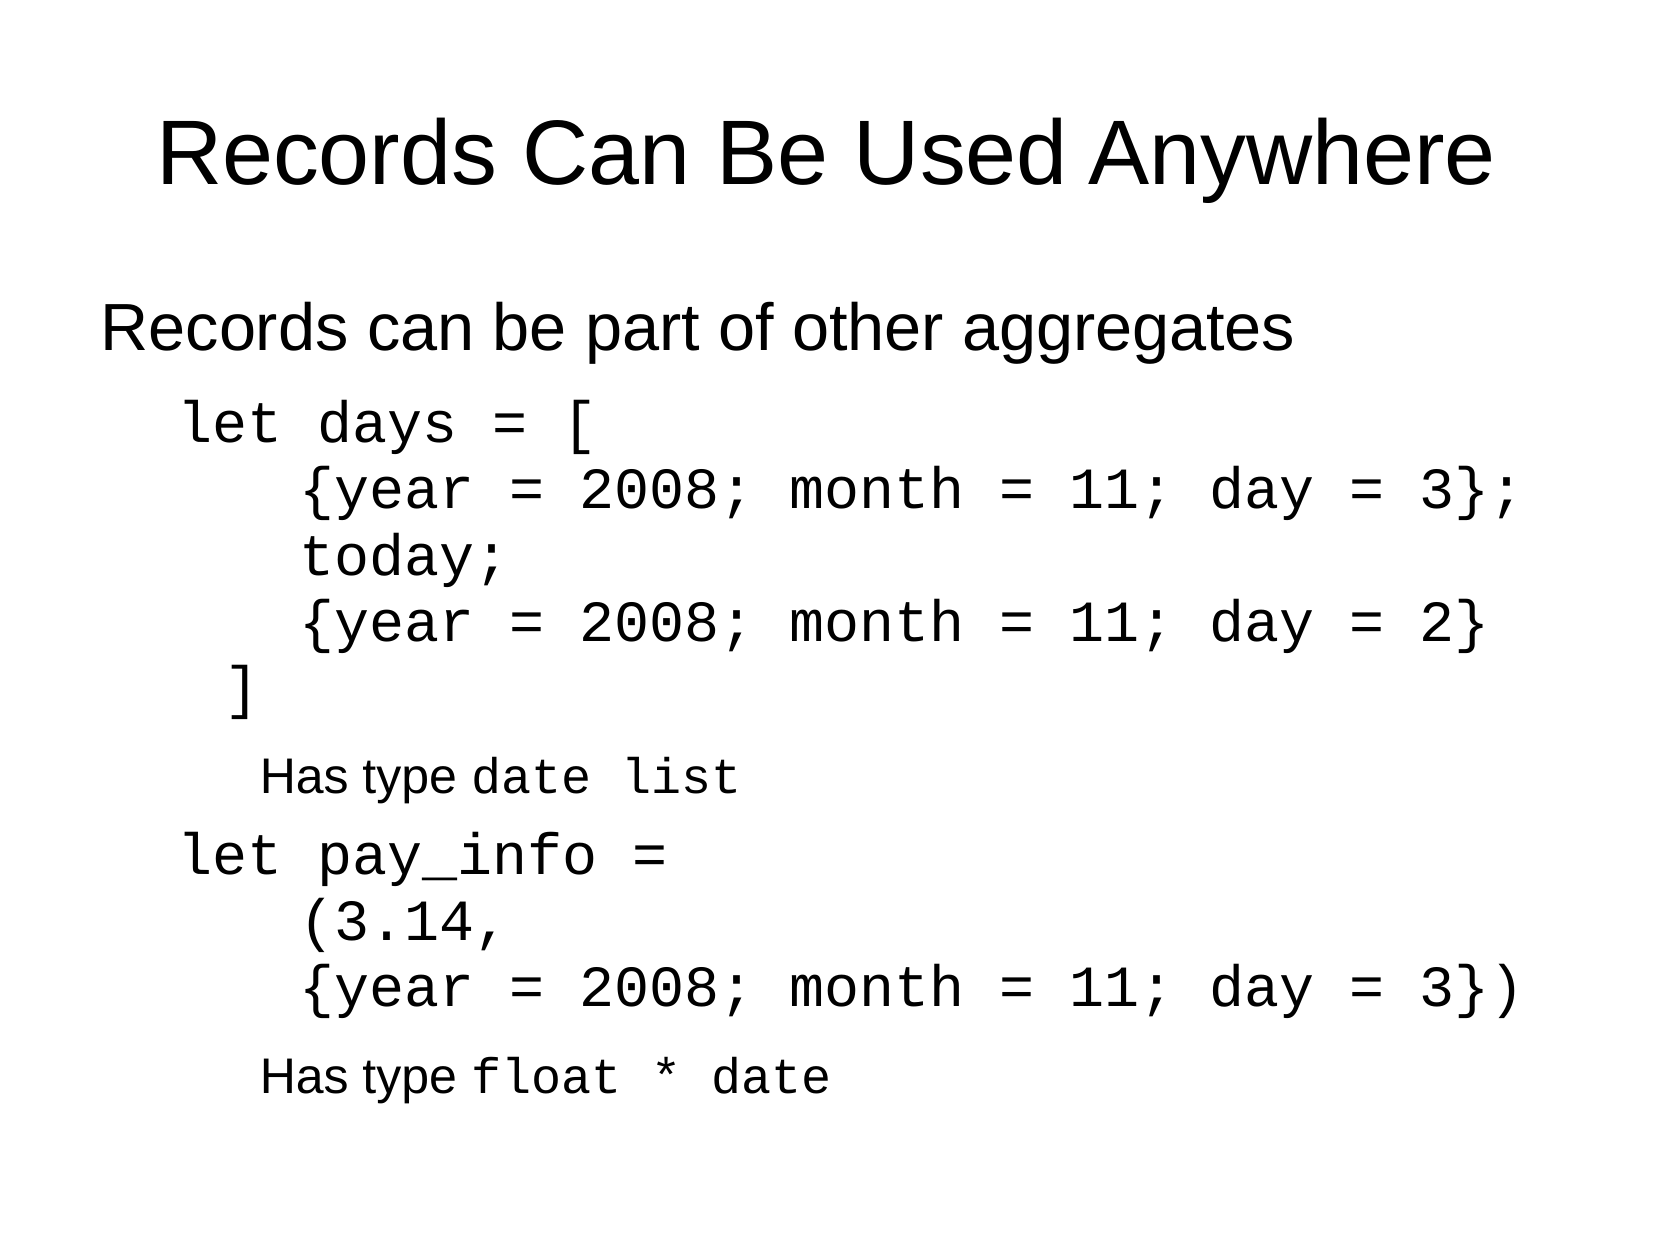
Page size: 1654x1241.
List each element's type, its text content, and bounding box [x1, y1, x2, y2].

title Records Can Be Used Anywhere [82, 49, 1571, 257]
list Records can be part of other aggregates let days = [ {year = 2008; month = 11; day = 3}; today; {year = 2008; month = 11; day = 2} ] Has type date list let pay_info = (3.14, {year = 2008; month = 11; day = 3}) Has type float * date [82, 290, 1571, 1109]
